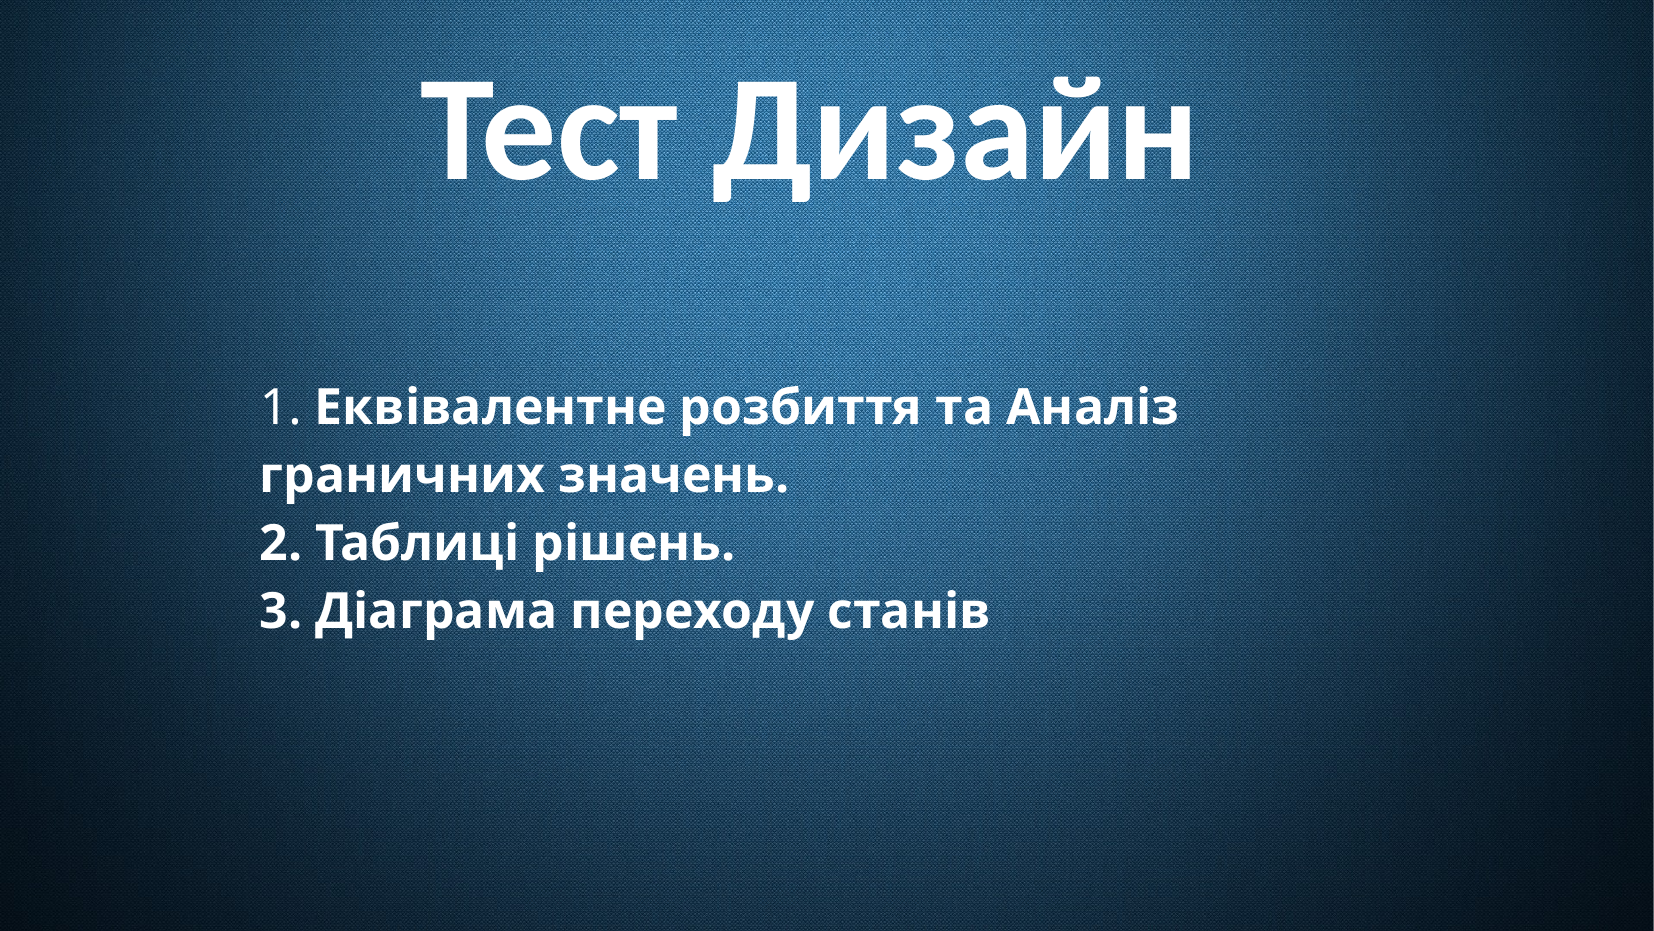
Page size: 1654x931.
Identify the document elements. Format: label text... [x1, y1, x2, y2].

picture [0, 0, 1654, 931]
text_box 1. Еквівалентне розбиття та Аналіз граничних значень. 2. Таблиці рішень. 3. Діаграма переходу станів [245, 363, 1429, 579]
text_box Tecт Дизайн [405, 60, 1216, 225]
